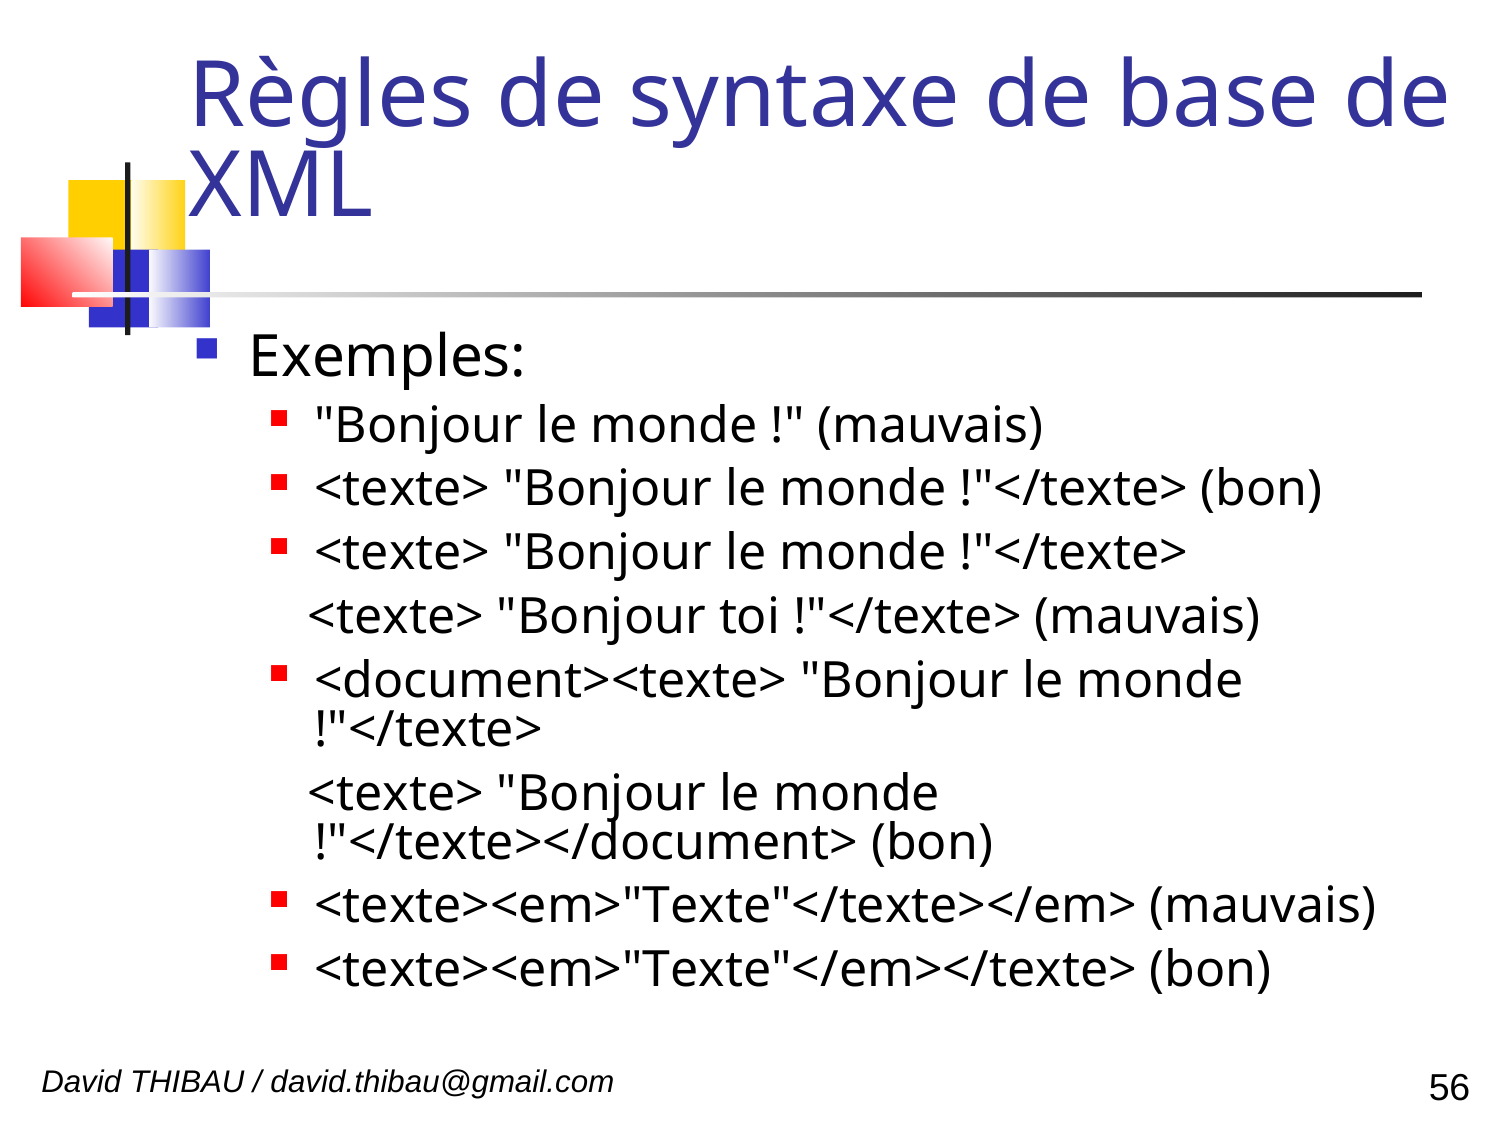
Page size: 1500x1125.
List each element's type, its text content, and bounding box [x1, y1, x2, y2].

title Règles de syntaxe de base de XML [188, 13, 1467, 275]
list Exemples: "Bonjour le monde !" (mauvais) <texte> "Bonjour le monde !"</texte> (bon) <texte> "Bonjour le monde !"</texte> <texte> "Bonjour toi !"</texte> (mauvais) <document><texte> "Bonjour le monde !"</texte> <texte> "Bonjour le monde !"</texte></document> (bon) <texte><em>"Texte"</texte></em> (mauvais) <texte><em>"Texte"</em></texte> (bon) [193, 330, 1469, 1047]
